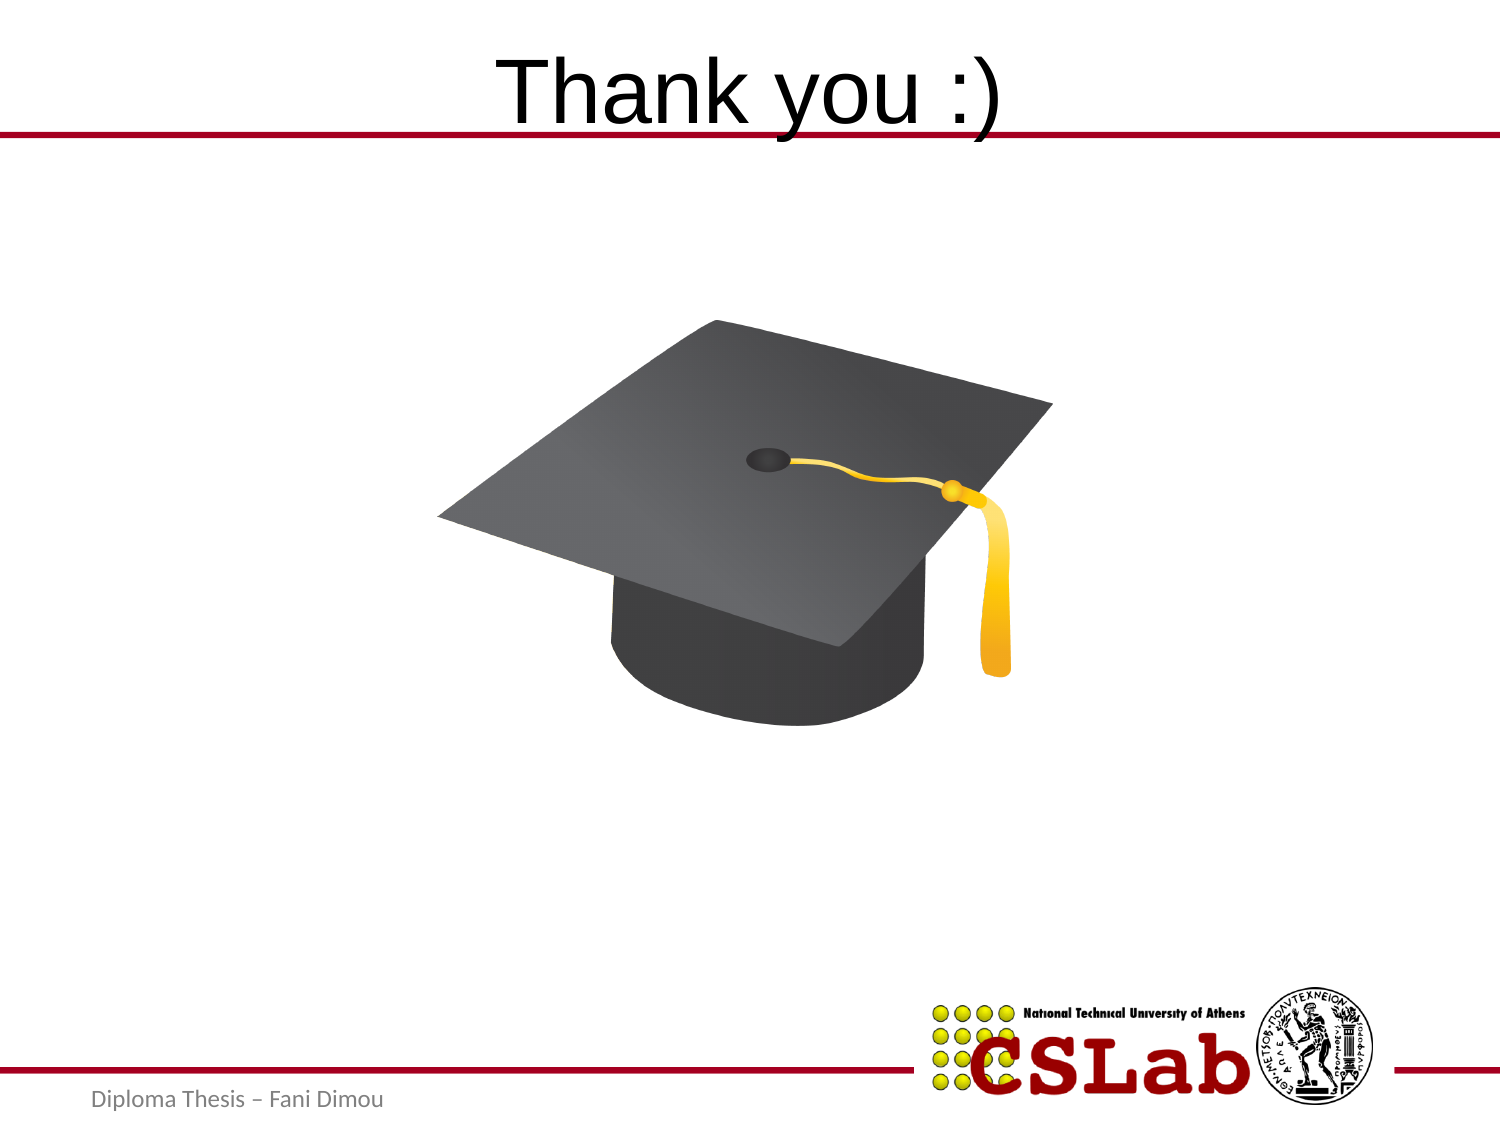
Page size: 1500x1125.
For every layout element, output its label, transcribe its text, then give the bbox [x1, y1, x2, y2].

text_box Thank you :) [74, 0, 1425, 180]
picture [925, 987, 1373, 1105]
picture [437, 320, 1053, 726]
